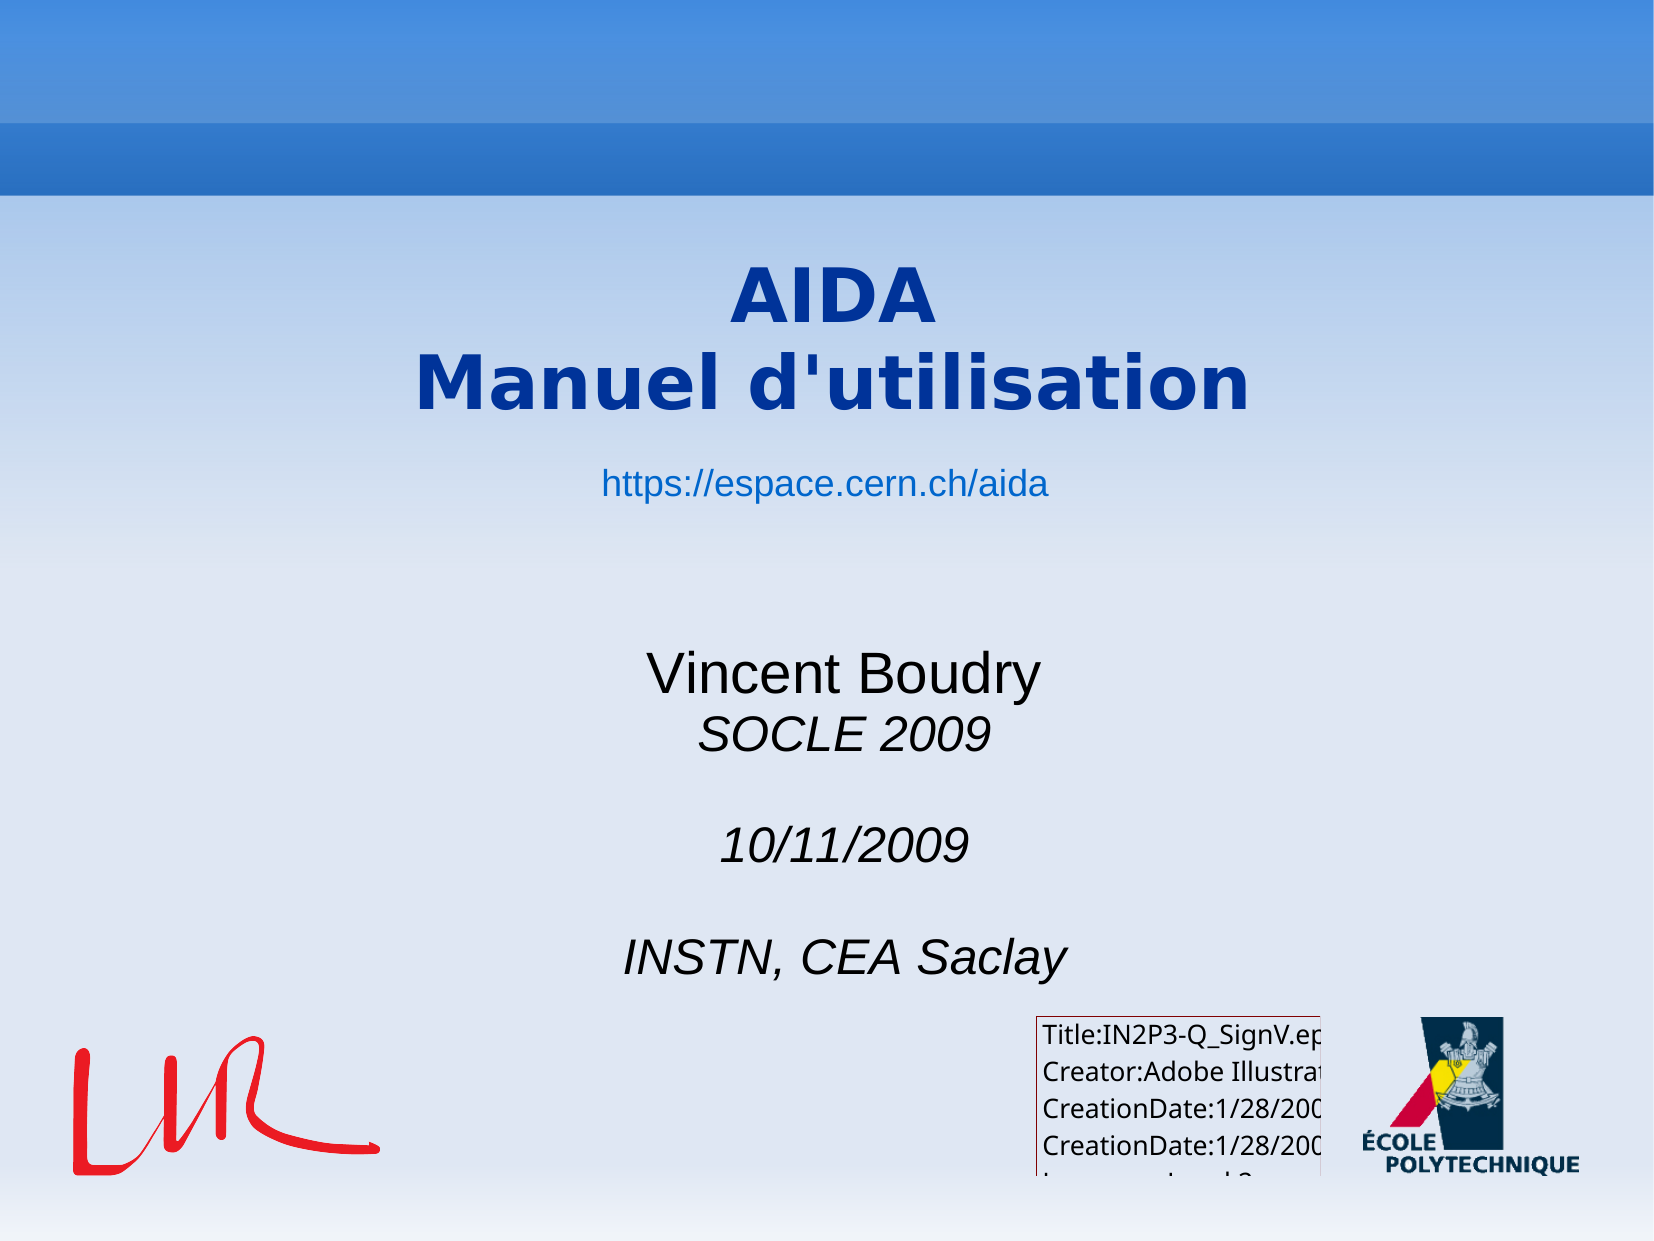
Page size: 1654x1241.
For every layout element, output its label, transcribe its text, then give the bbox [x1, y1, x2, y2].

title AIDA Manuel d'utilisation [21, 236, 1646, 444]
text_box https://espace.cern.ch/aida [586, 455, 1065, 512]
picture [0, 0, 1654, 1241]
subtitle Vincent Boudry SOCLE 2009 10/11/2009 INSTN, CEA Saclay [59, 563, 1595, 1063]
